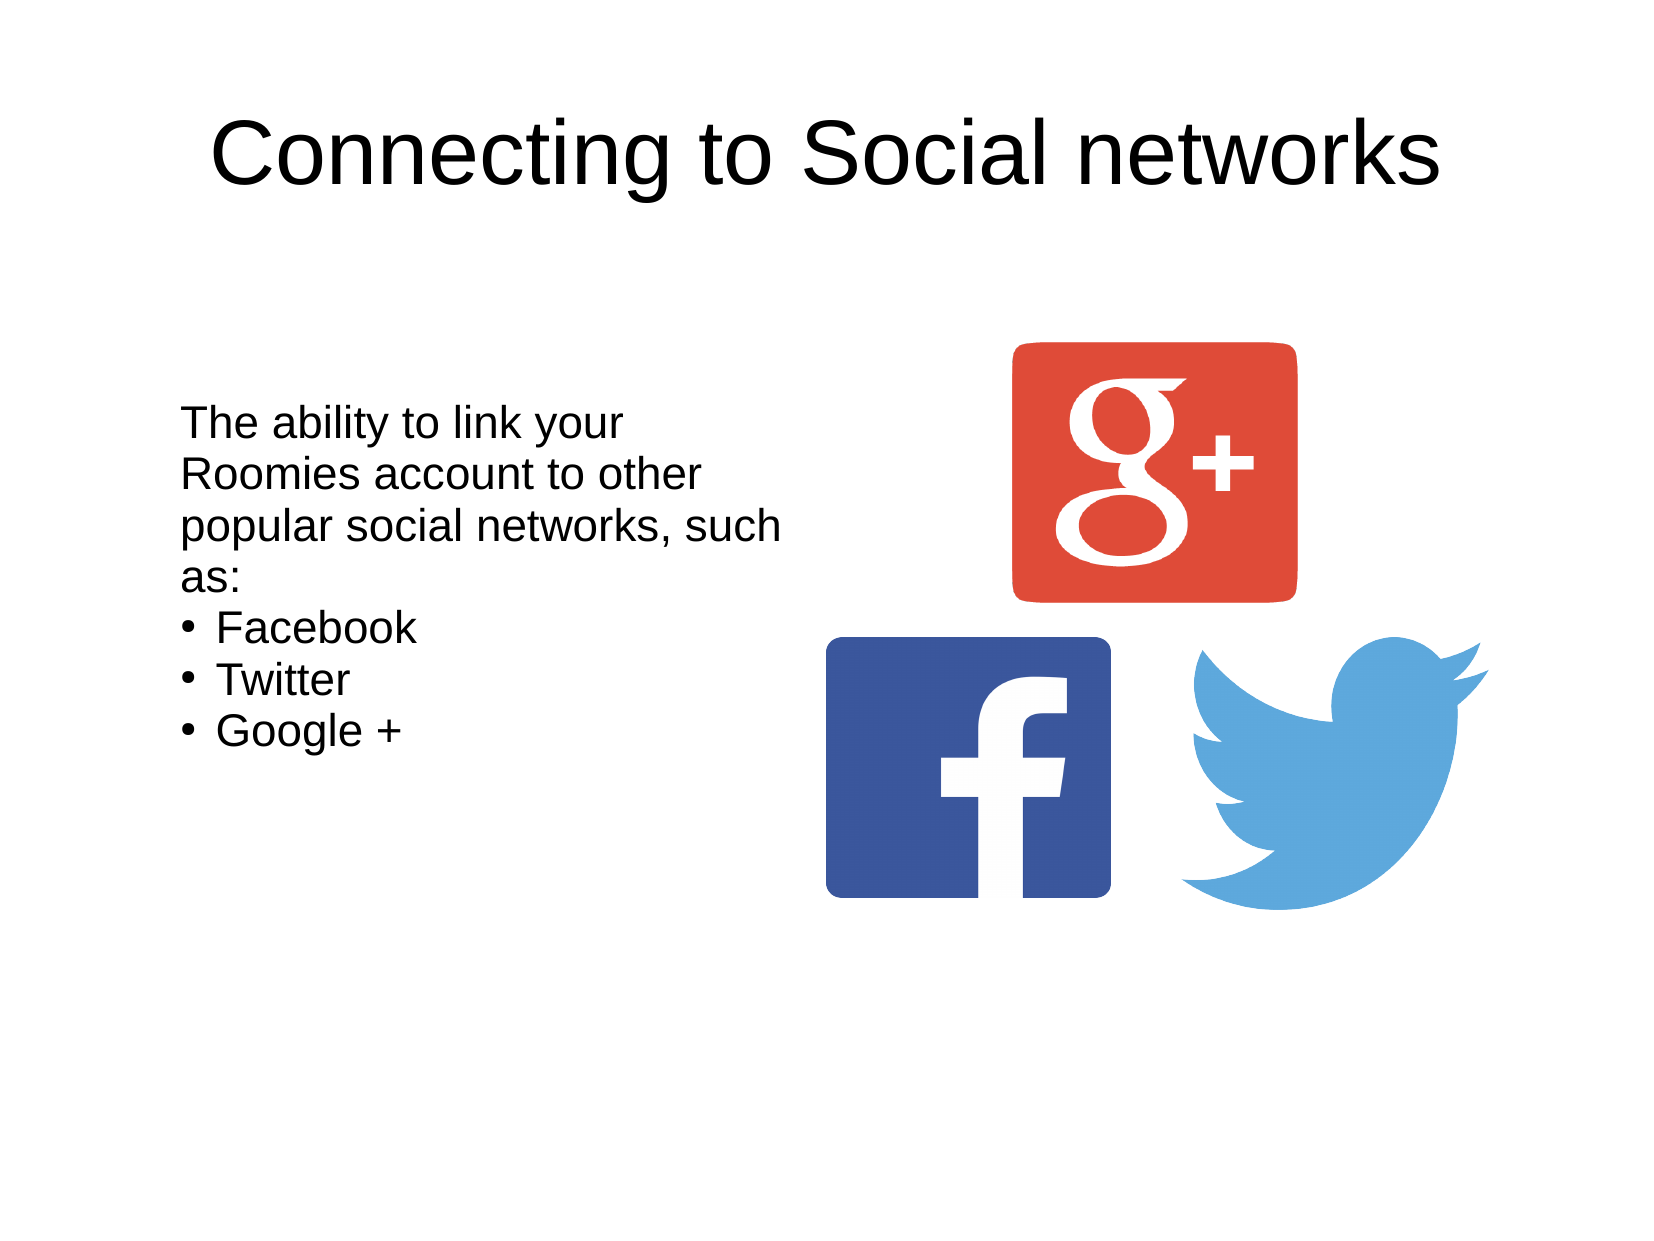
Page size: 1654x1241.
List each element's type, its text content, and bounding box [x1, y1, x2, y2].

picture [826, 637, 1111, 898]
picture [1181, 637, 1489, 910]
picture [1003, 330, 1306, 615]
text_box The ability to link your Roomies account to other popular social networks, such as: Facebook Twitter Google + [165, 389, 827, 764]
title Connecting to Social networks [82, 49, 1571, 257]
